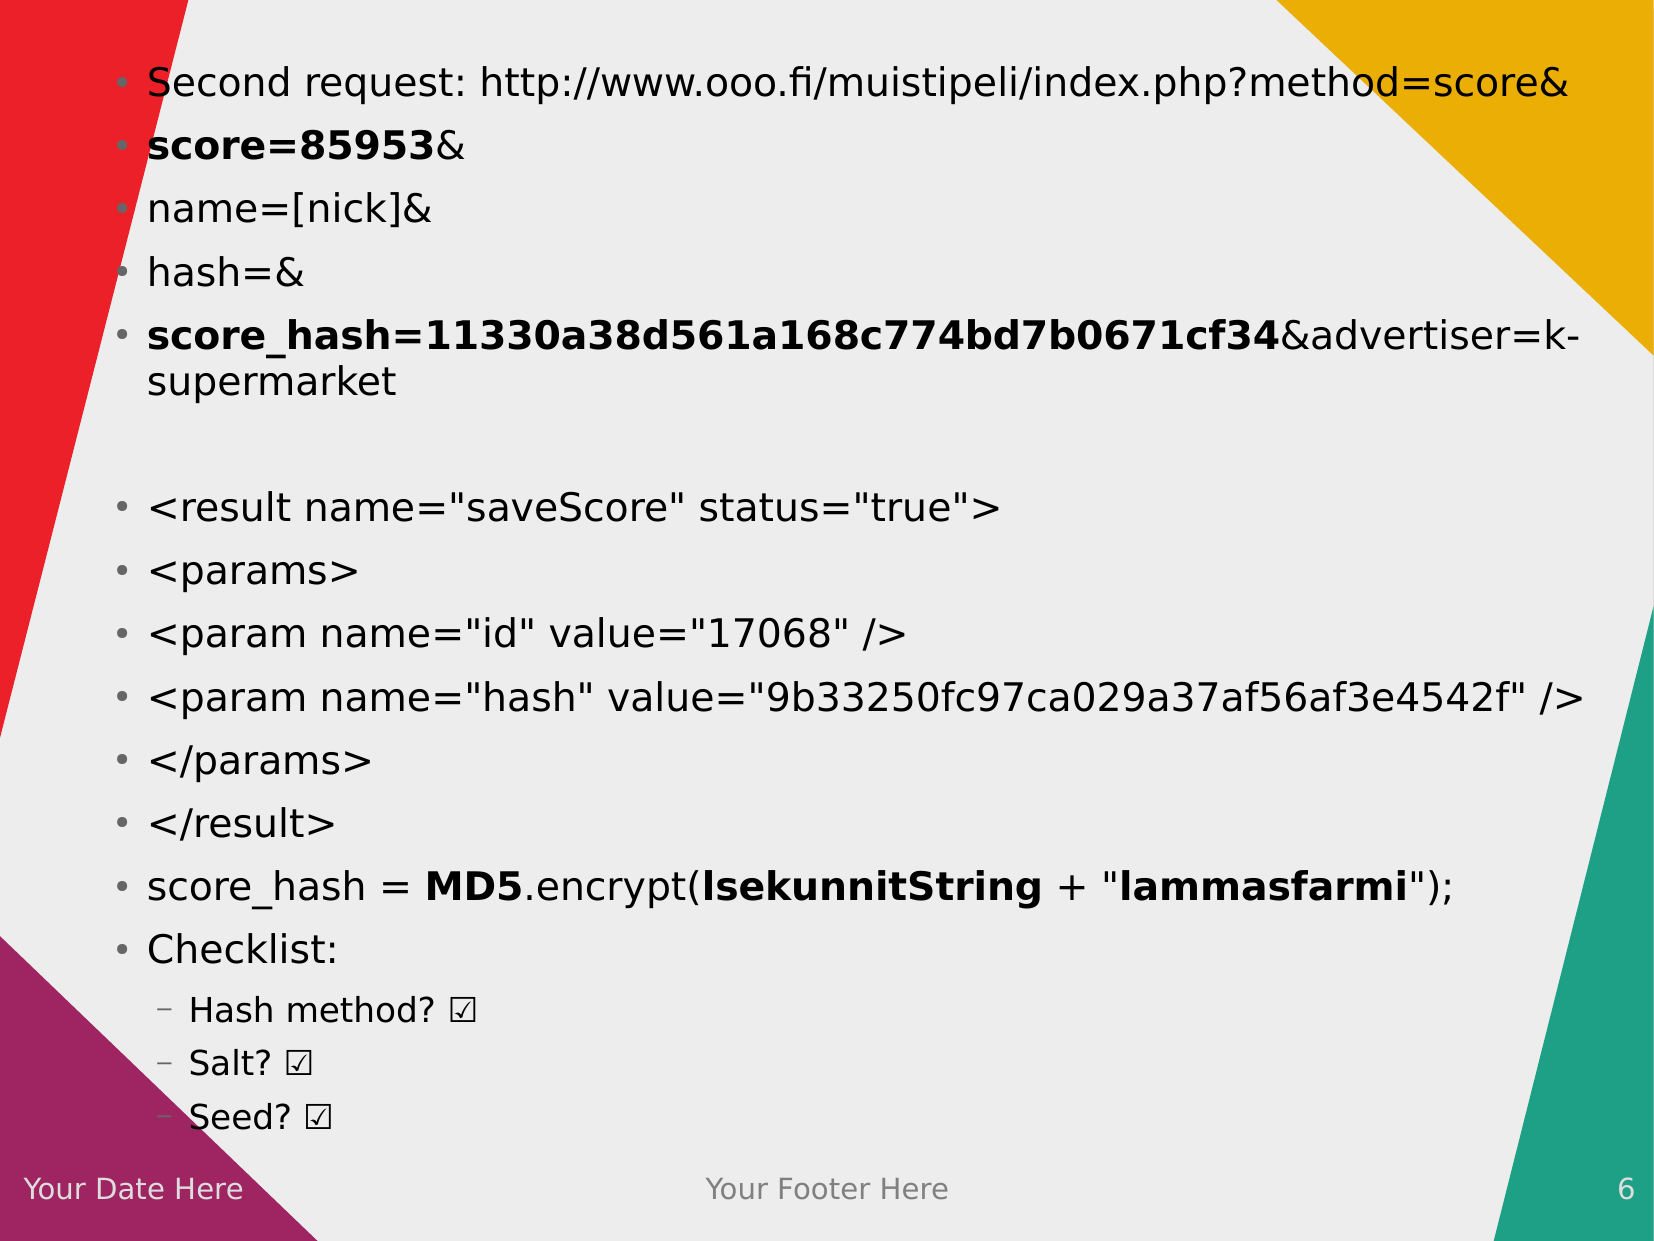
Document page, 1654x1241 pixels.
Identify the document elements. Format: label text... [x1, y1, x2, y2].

list Second request: http://www.ooo.fi/muistipeli/index.php?method=score& score=85953& name=[nick]& hash=& score_hash=11330a38d561a168c774bd7b0671cf34&advertiser=k-supermarket <result name="saveScore" status="true"> <params> <param name="id" value="17068" /> <param name="hash" value="9b33250fc97ca029a37af56af3e4542f" /> </params> </result> score_hash = MD5.encrypt(lsekunnitString + "lammasfarmi"); Checklist: Hash method? ☑ Salt? ☑ Seed? ☑ [105, 60, 1606, 1171]
